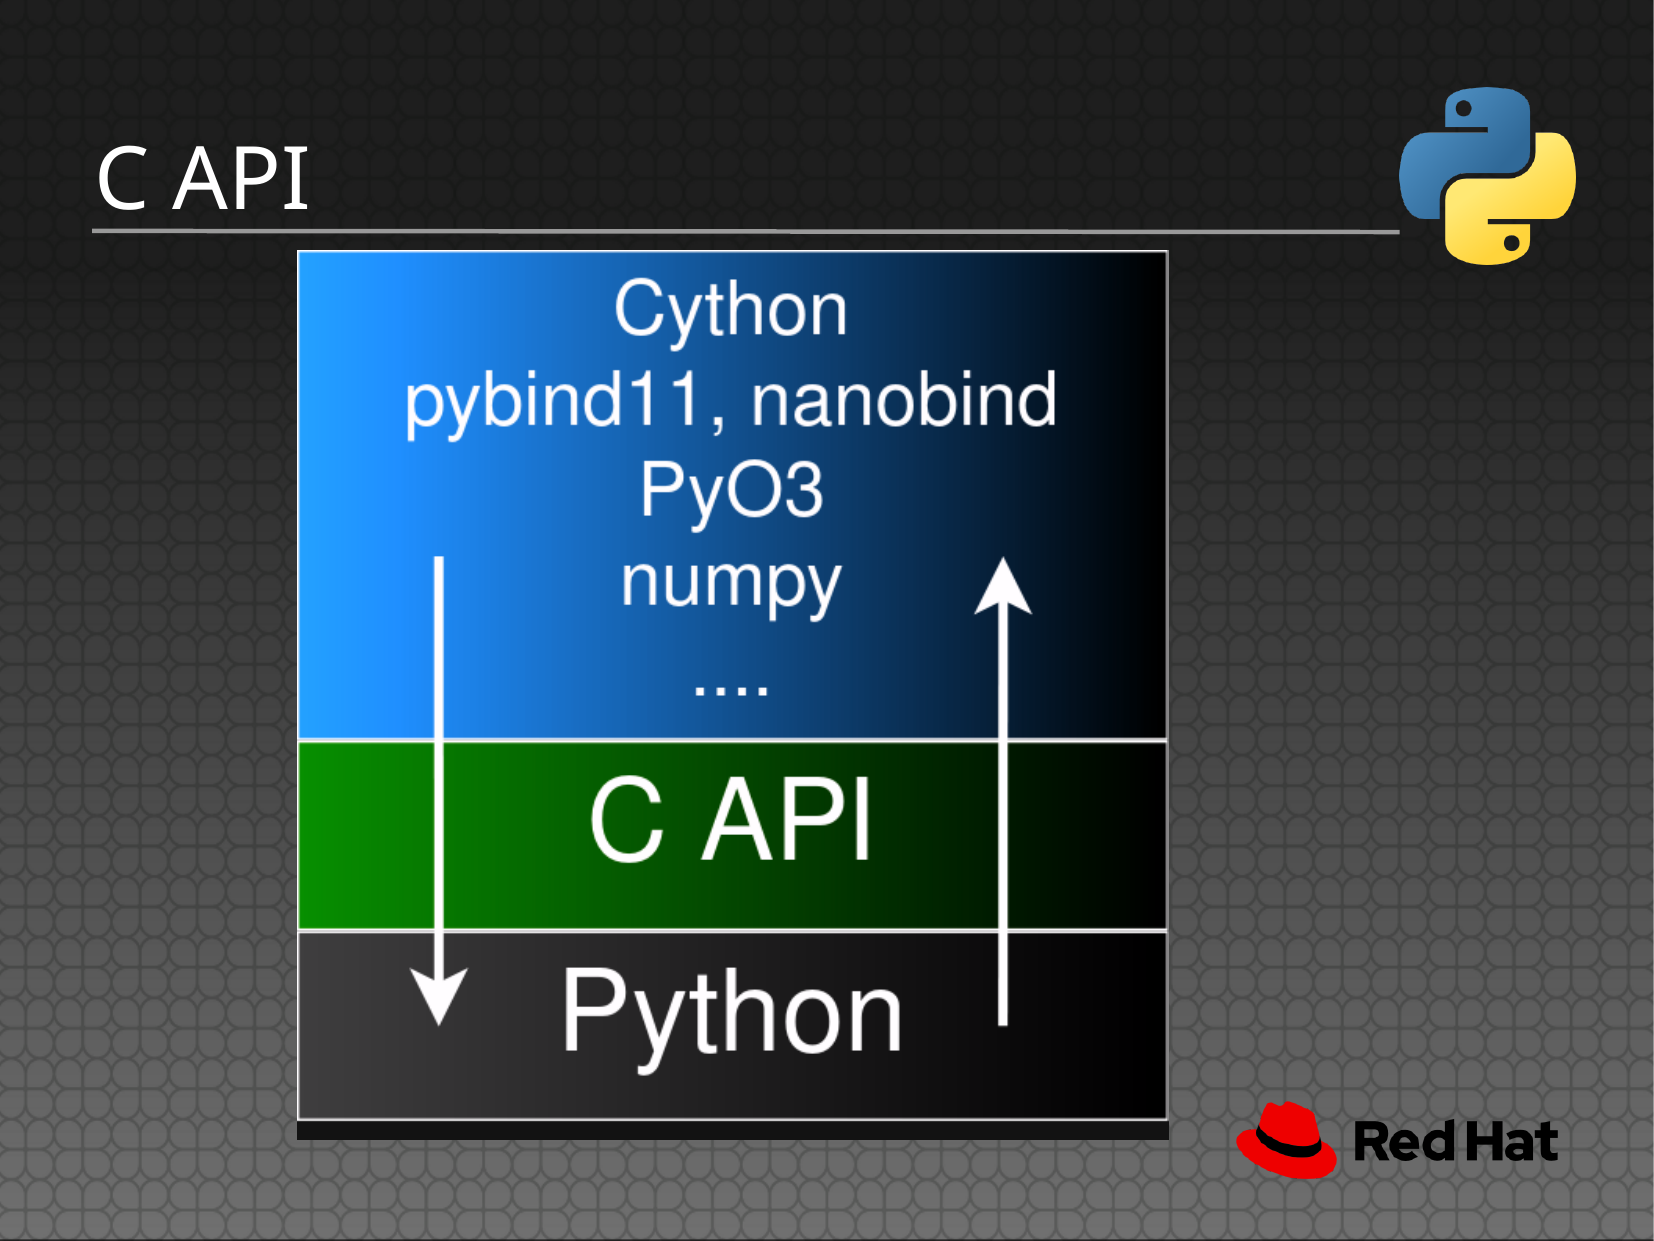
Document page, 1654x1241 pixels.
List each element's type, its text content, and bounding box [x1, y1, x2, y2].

title C API [94, 100, 1426, 251]
picture [0, 0, 1654, 1241]
